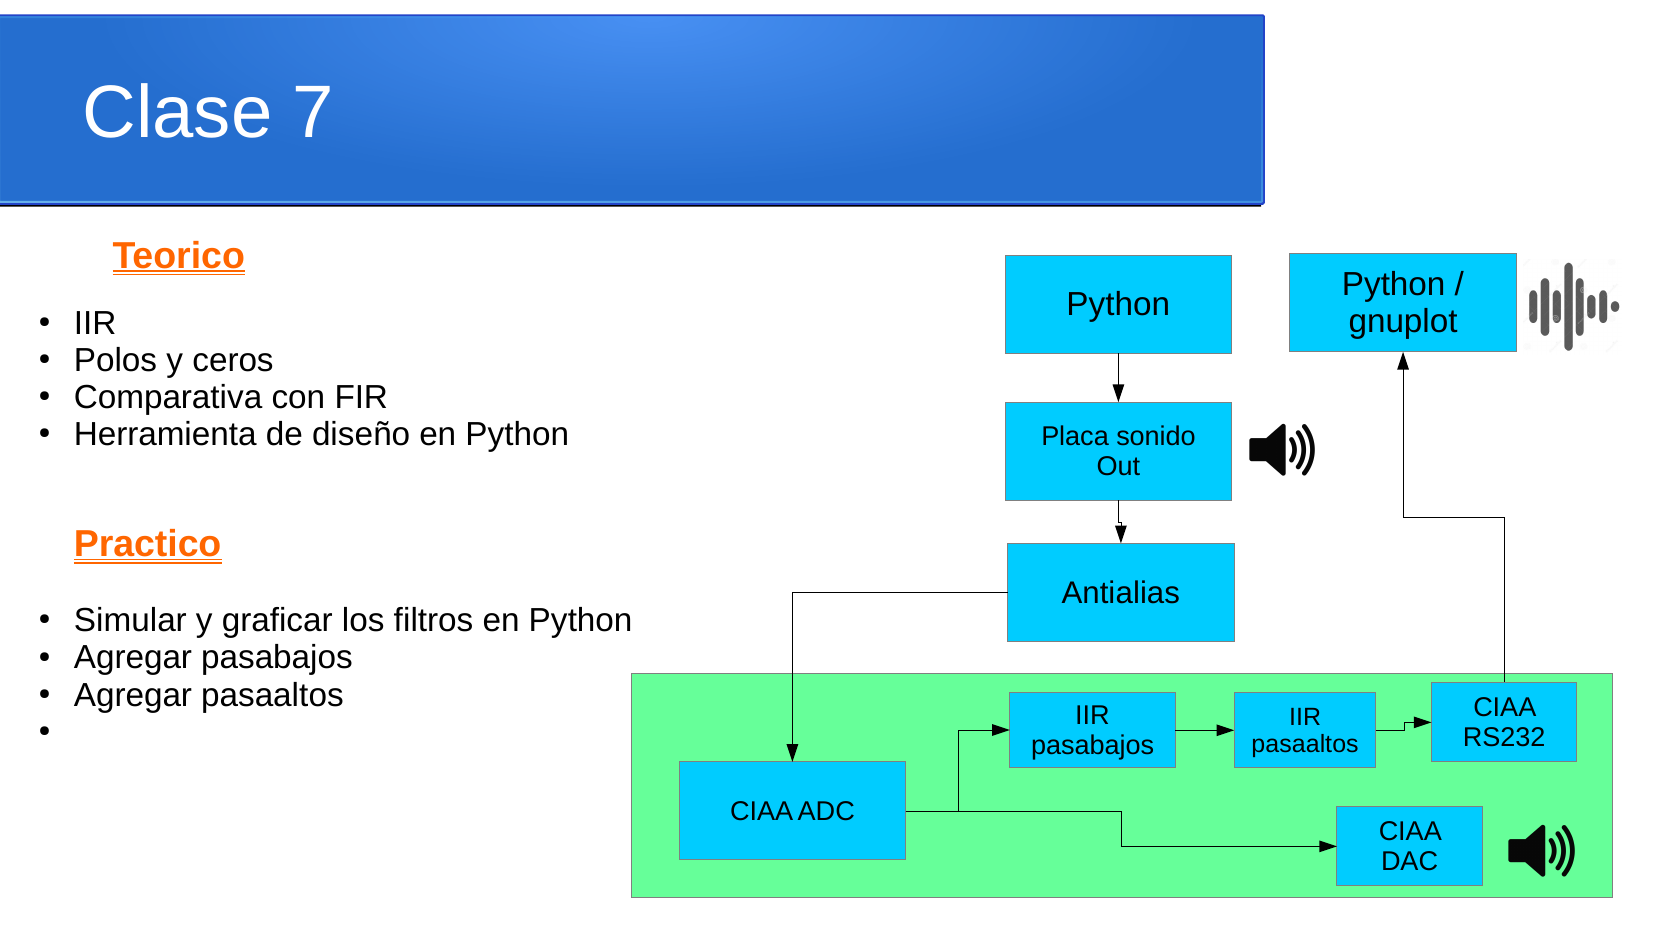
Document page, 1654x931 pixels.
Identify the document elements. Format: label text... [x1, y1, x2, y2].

picture [1523, 259, 1622, 355]
text_box Placa sonido Out [1005, 402, 1232, 501]
text_box Python [1005, 255, 1232, 354]
picture [1505, 814, 1577, 886]
title Clase 7 [82, 35, 1235, 189]
text_box IIR pasaaltos [1234, 692, 1376, 768]
text_box CIAA ADC [679, 761, 906, 860]
text_box Teorico IIR Polos y ceros Comparativa con FIR Herramienta de diseño en Python Practico Simular y graficar los filtros en Python Agregar pasabajos Agregar pasaaltos [23, 227, 751, 758]
text_box [793, 673, 1504, 811]
text_box [631, 673, 1613, 898]
text_box CIAA DAC [1336, 806, 1483, 886]
text_box CIAA RS232 [1431, 682, 1577, 762]
text_box Python / gnuplot [1289, 253, 1517, 352]
text_box Antialias [1007, 543, 1235, 642]
picture [1246, 413, 1317, 485]
text_box IIR pasabajos [1009, 692, 1176, 768]
